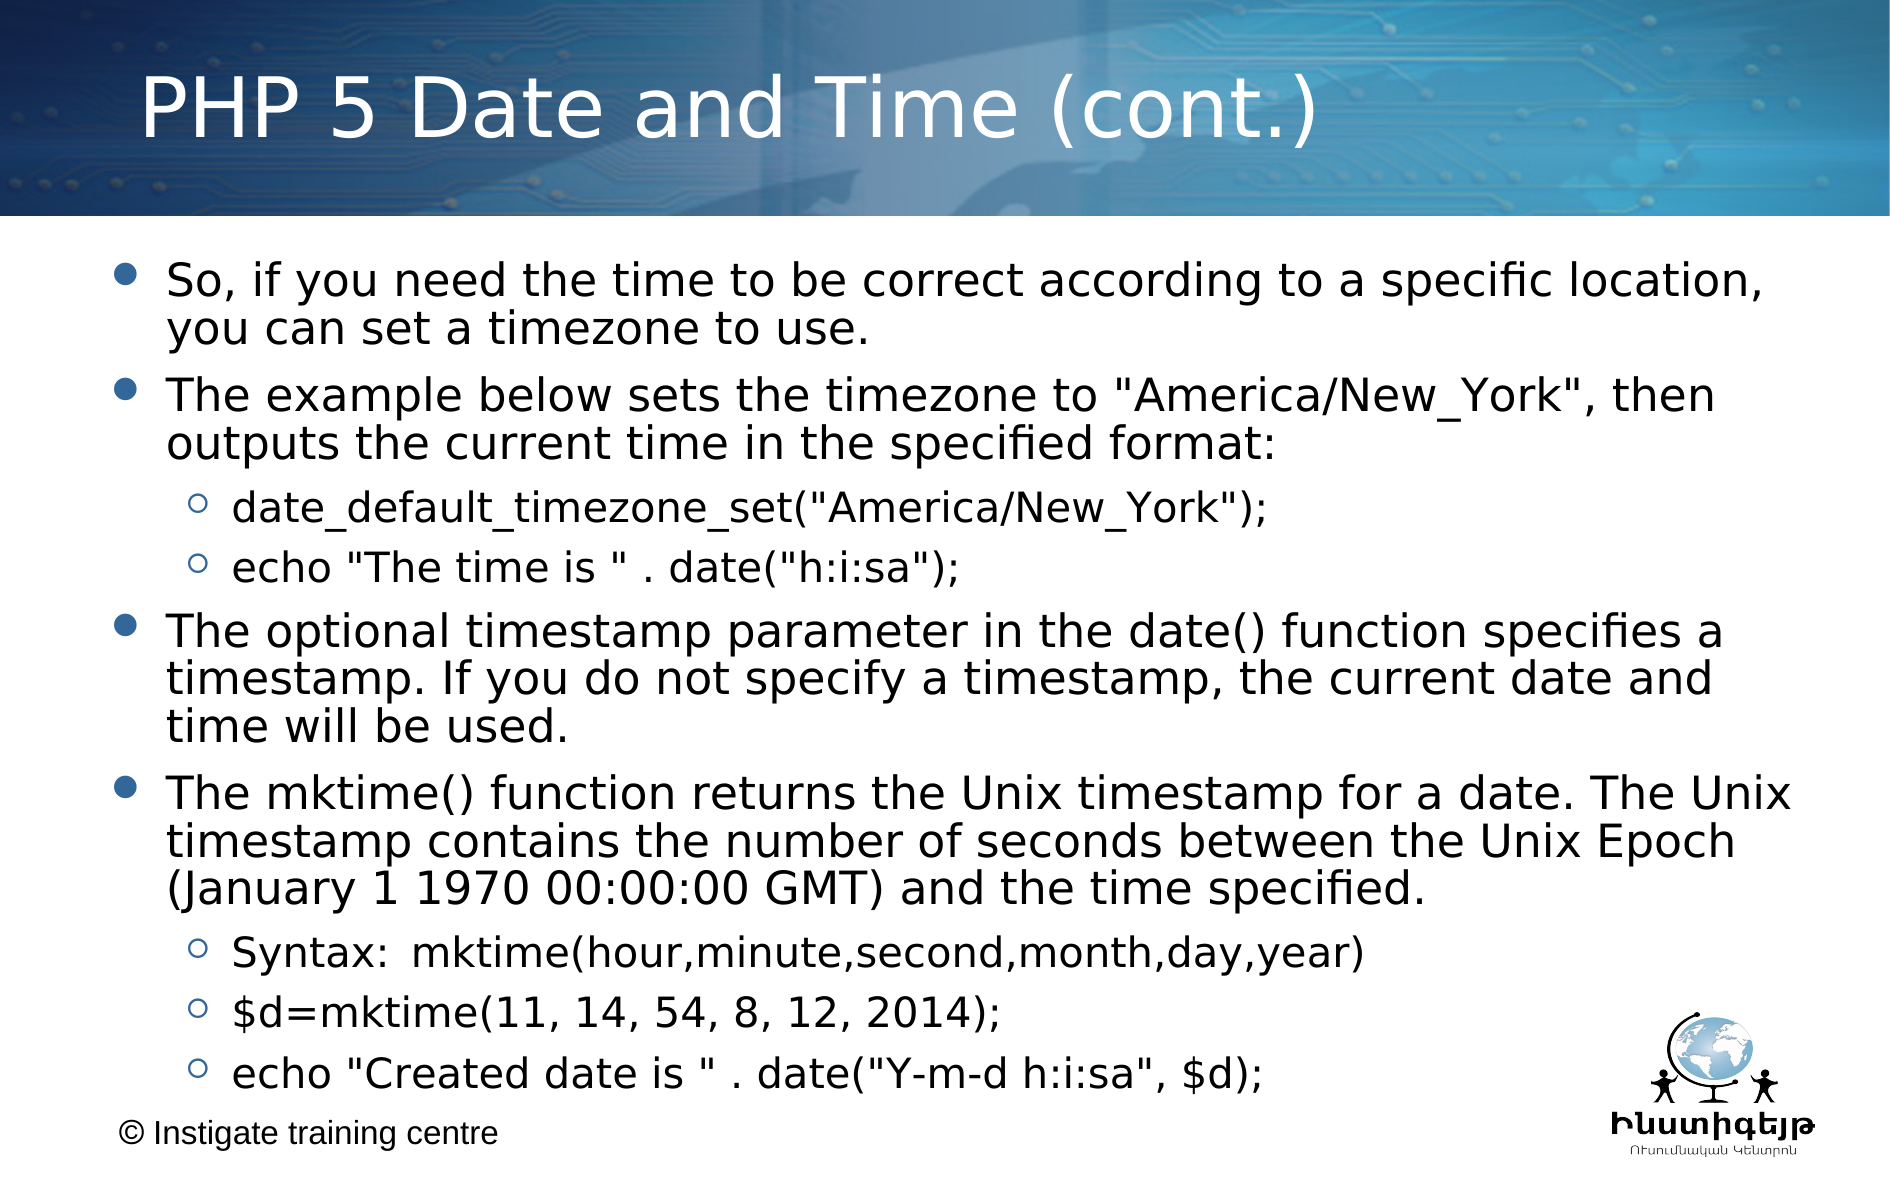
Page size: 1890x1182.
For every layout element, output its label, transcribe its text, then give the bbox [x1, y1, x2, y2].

list So, if you need the time to be correct according to a specific location, you can set a timezone to use. The example below sets the timezone to "America/New_York", then outputs the current time in the specified format: date_default_timezone_set("America/New_York"); echo "The time is " . date("h:i:sa"); The optional timestamp parameter in the date() function specifies a timestamp. If you do not specify a timestamp, the current date and time will be used. The mktime() function returns the Unix timestamp for a date. The Unix timestamp contains the number of seconds between the Unix Epoch (January 1 1970 00:00:00 GMT) and the time specified. Syntax: mktime(hour,minute,second,month,day,year) $d=mktime(11, 14, 54, 8, 12, 2014); echo "Created date is " . date("Y-m-d h:i:sa", $d); [110, 258, 1801, 286]
picture [1612, 1012, 1815, 1157]
picture [0, 0, 1890, 216]
